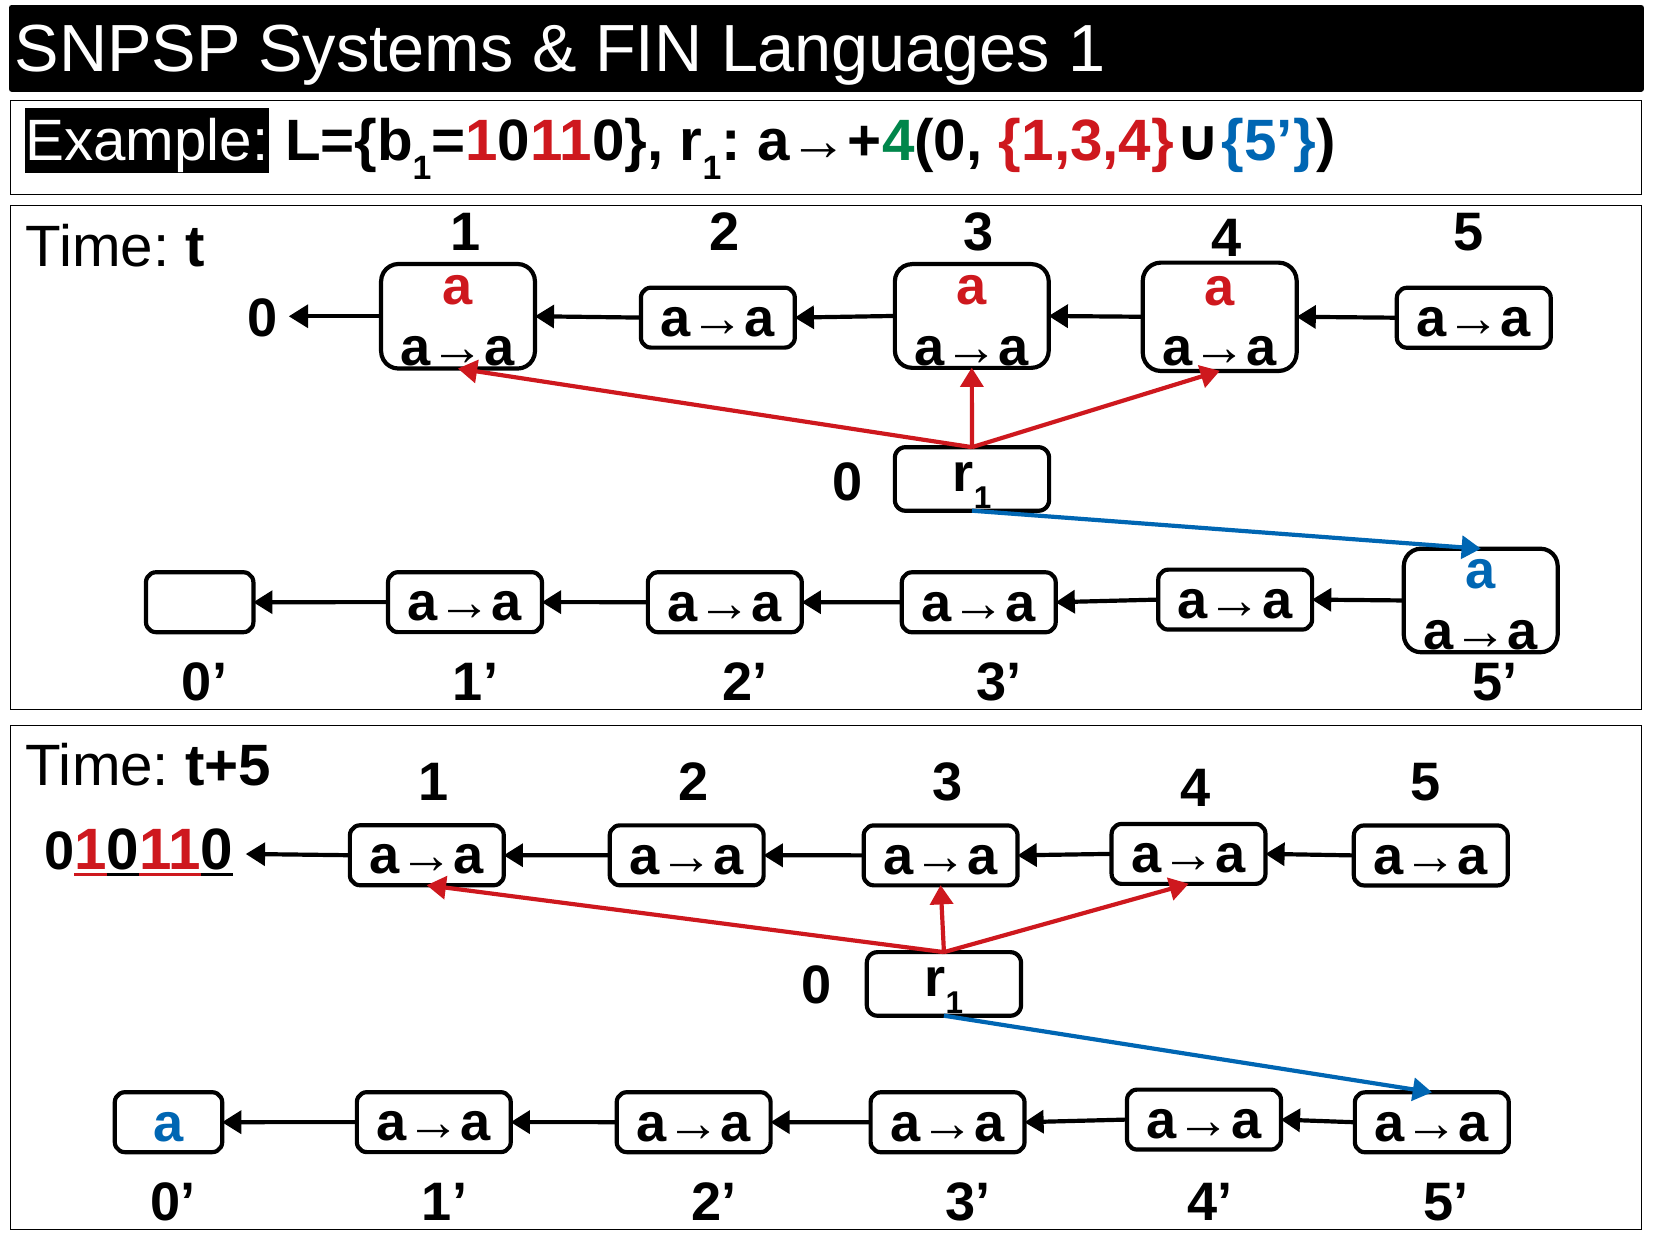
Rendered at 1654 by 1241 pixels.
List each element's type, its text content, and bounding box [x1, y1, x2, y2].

text_box a [114, 1092, 223, 1153]
text_box r1 [866, 952, 1022, 1016]
text_box a→a [863, 825, 1018, 886]
text_box Example: L={b1=10110}, r1: a→+4(0, {1,3,4}∪{5’}) [10, 100, 1642, 195]
text_box 4’ [1172, 1164, 1248, 1240]
text_box a→a [1354, 1092, 1509, 1153]
text_box a→a [1111, 823, 1266, 884]
text_box a→a [1127, 1089, 1281, 1150]
text_box 1 [435, 194, 496, 205]
text_box a→a [356, 1092, 511, 1153]
text_box 2 [695, 194, 755, 205]
text_box Time: t [10, 205, 1642, 710]
text_box 3’ [961, 710, 1037, 720]
text_box a→a [616, 1092, 771, 1153]
text_box 3 [917, 743, 978, 820]
text_box 2 [663, 743, 724, 820]
text_box 5 [1439, 194, 1499, 205]
text_box 1 [403, 743, 464, 820]
text_box 5 [1396, 743, 1457, 820]
text_box 0’ [135, 1164, 219, 1240]
text_box a→a [1353, 825, 1508, 886]
text_box 2’ [676, 1164, 752, 1240]
text_box 4 [1165, 749, 1226, 826]
text_box a→a [609, 825, 764, 886]
text_box 2’ [707, 710, 783, 720]
text_box 4 [1196, 200, 1257, 205]
text_box 1’ [438, 710, 527, 720]
text_box 3 [948, 194, 1009, 205]
text_box a→a [870, 1092, 1025, 1153]
title SNPSP Systems & FIN Languages 1 [11, 7, 1642, 89]
text_box 3’ [930, 1164, 1006, 1240]
text_box 1’ [407, 1164, 496, 1240]
text_box 5’ [1457, 710, 1582, 720]
text_box Time: t+5 [10, 725, 1642, 1230]
text_box 0 [786, 946, 869, 1023]
text_box 0’ [167, 710, 250, 720]
text_box 010110 [29, 809, 253, 890]
text_box a→a [349, 825, 504, 886]
text_box 5’ [1408, 1164, 1533, 1240]
